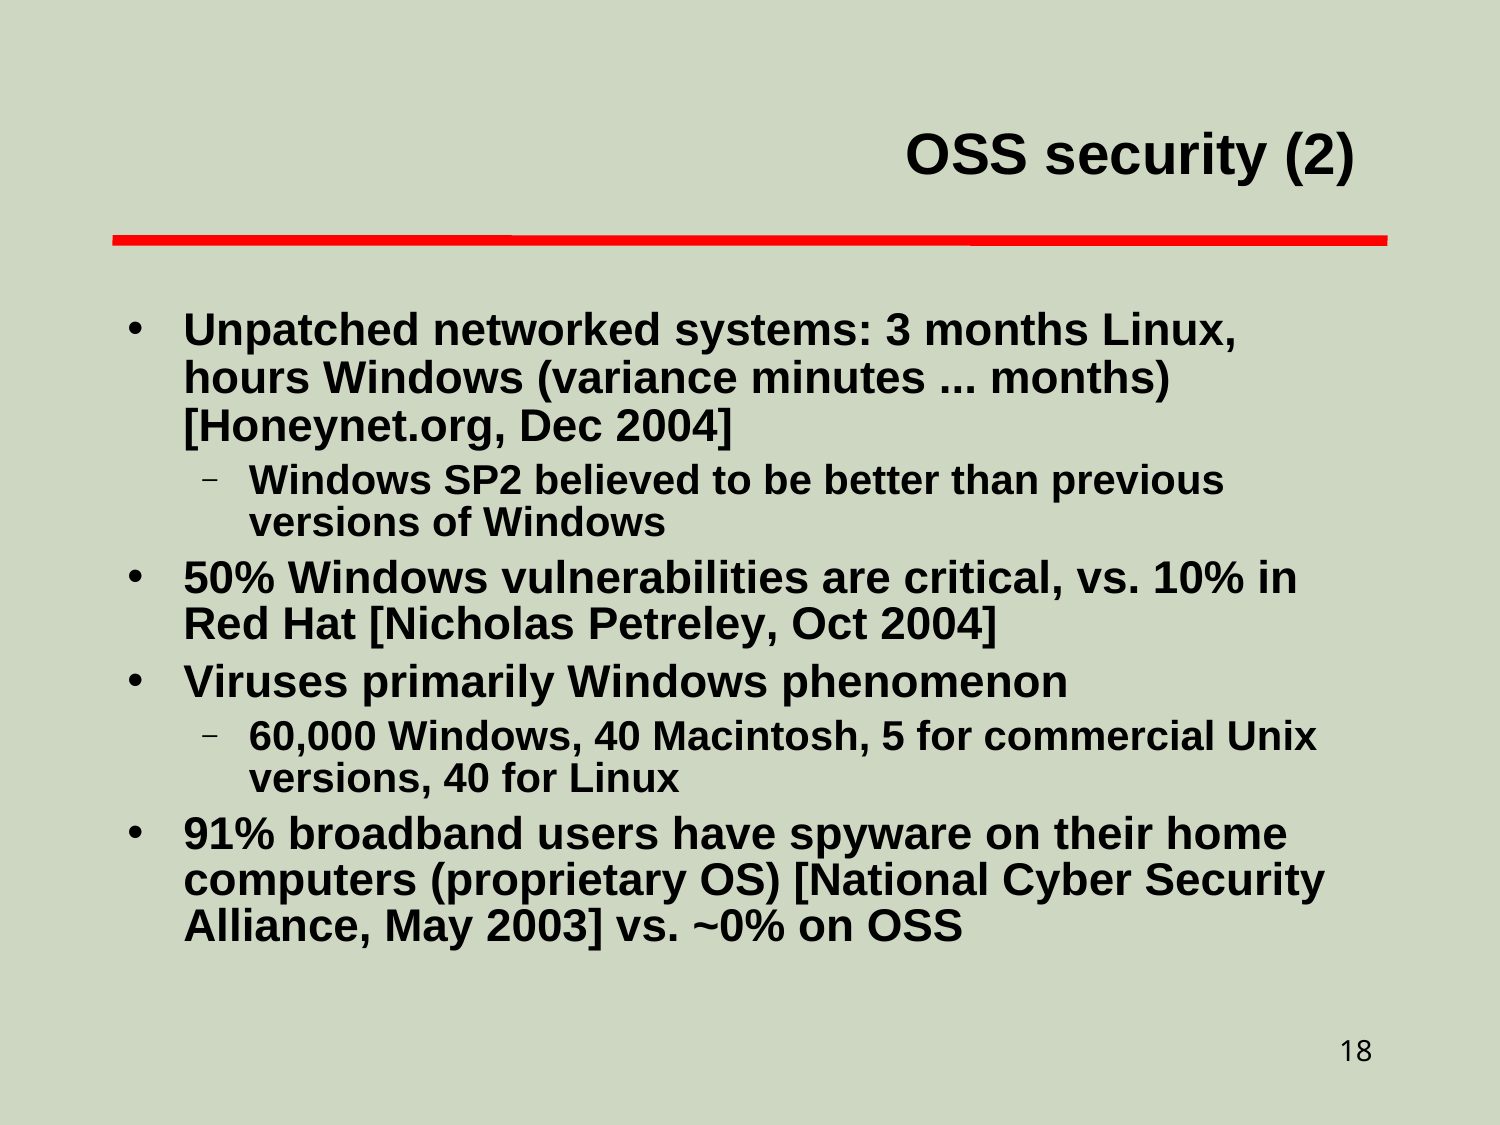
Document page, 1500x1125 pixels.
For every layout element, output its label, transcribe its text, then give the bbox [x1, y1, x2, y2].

title OSS security (2) [337, 85, 1388, 224]
list Unpatched networked systems: 3 months Linux, hours Windows (variance minutes ... months) [Honeynet.org, Dec 2004] Windows SP2 believed to be better than previous versions of Windows 50% Windows vulnerabilities are critical, vs. 10% in Red Hat [Nicholas Petreley, Oct 2004] Viruses primarily Windows phenomenon 60,000 Windows, 40 Macintosh, 5 for commercial Unix versions, 40 for Linux 91% broadband users have spyware on their home computers (proprietary OS) [National Cyber Security Alliance, May 2003] vs. ~0% on OSS [112, 299, 1388, 1000]
